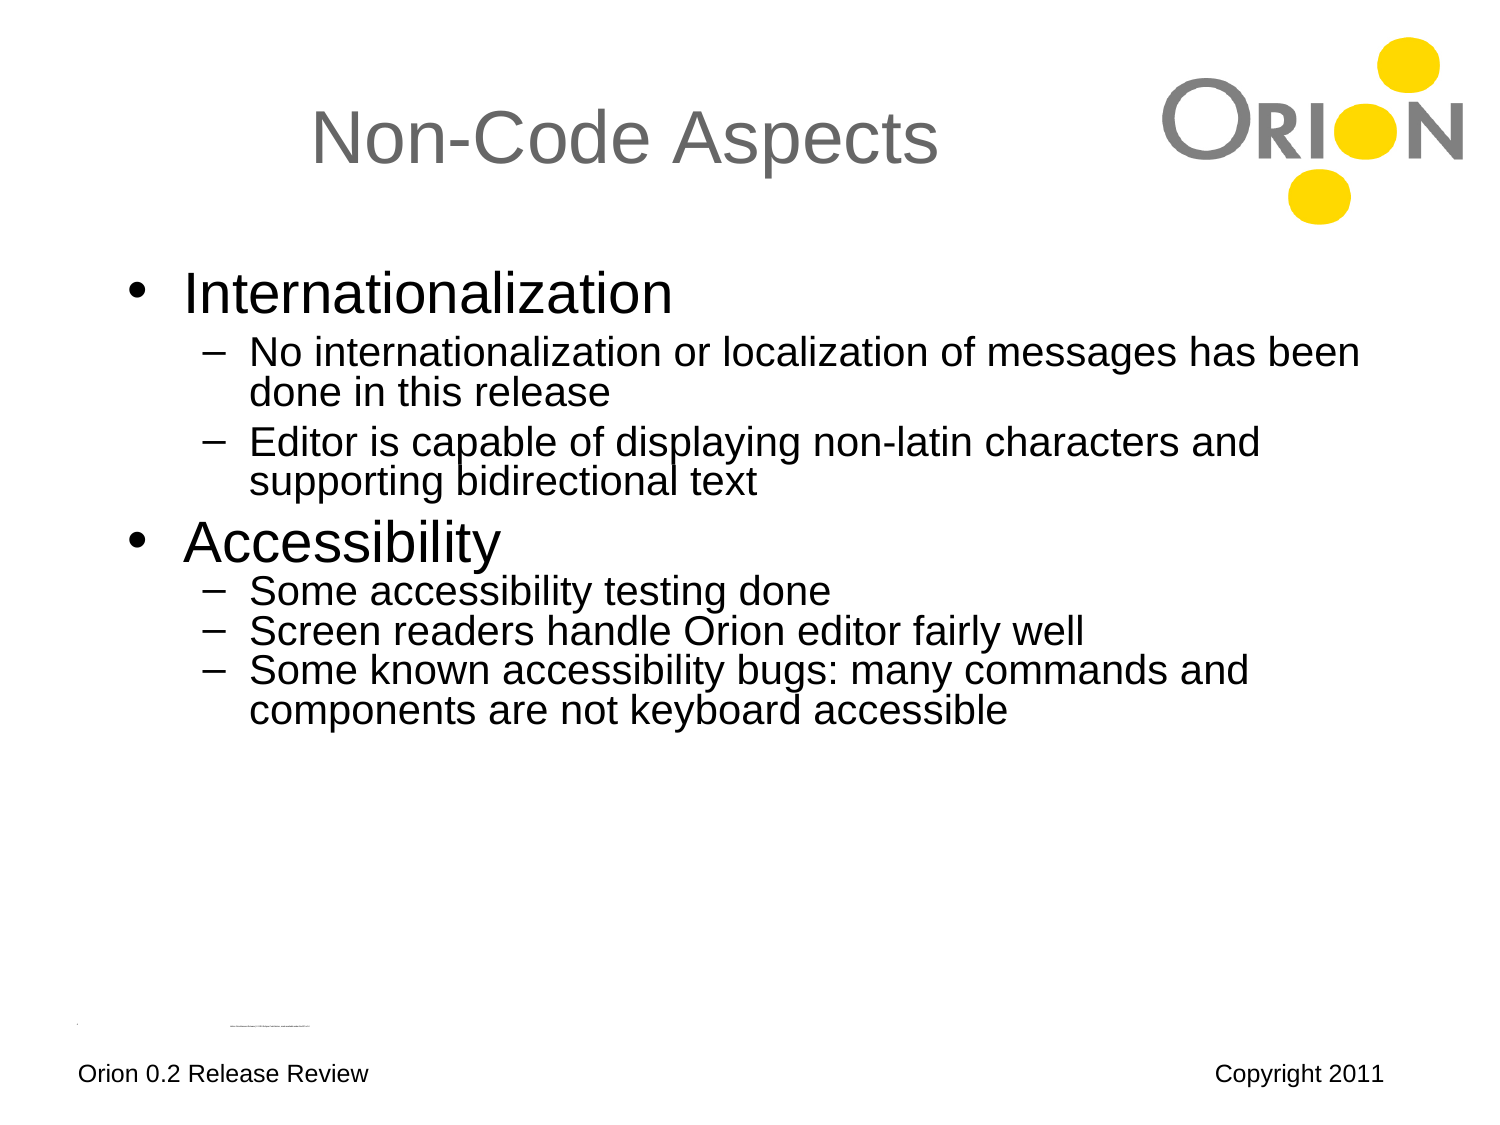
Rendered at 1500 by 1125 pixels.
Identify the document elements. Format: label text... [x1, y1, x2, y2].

title Non-Code Aspects [74, 45, 1176, 233]
list Internationalization No internationalization or localization of messages has been done in this release Editor is capable of displaying non-latin characters and supporting bidirectional text Accessibility Some accessibility testing done Screen readers handle Orion editor fairly well Some known accessibility bugs: many commands and components are not keyboard accessible [112, 261, 1463, 976]
picture [1162, 37, 1463, 225]
